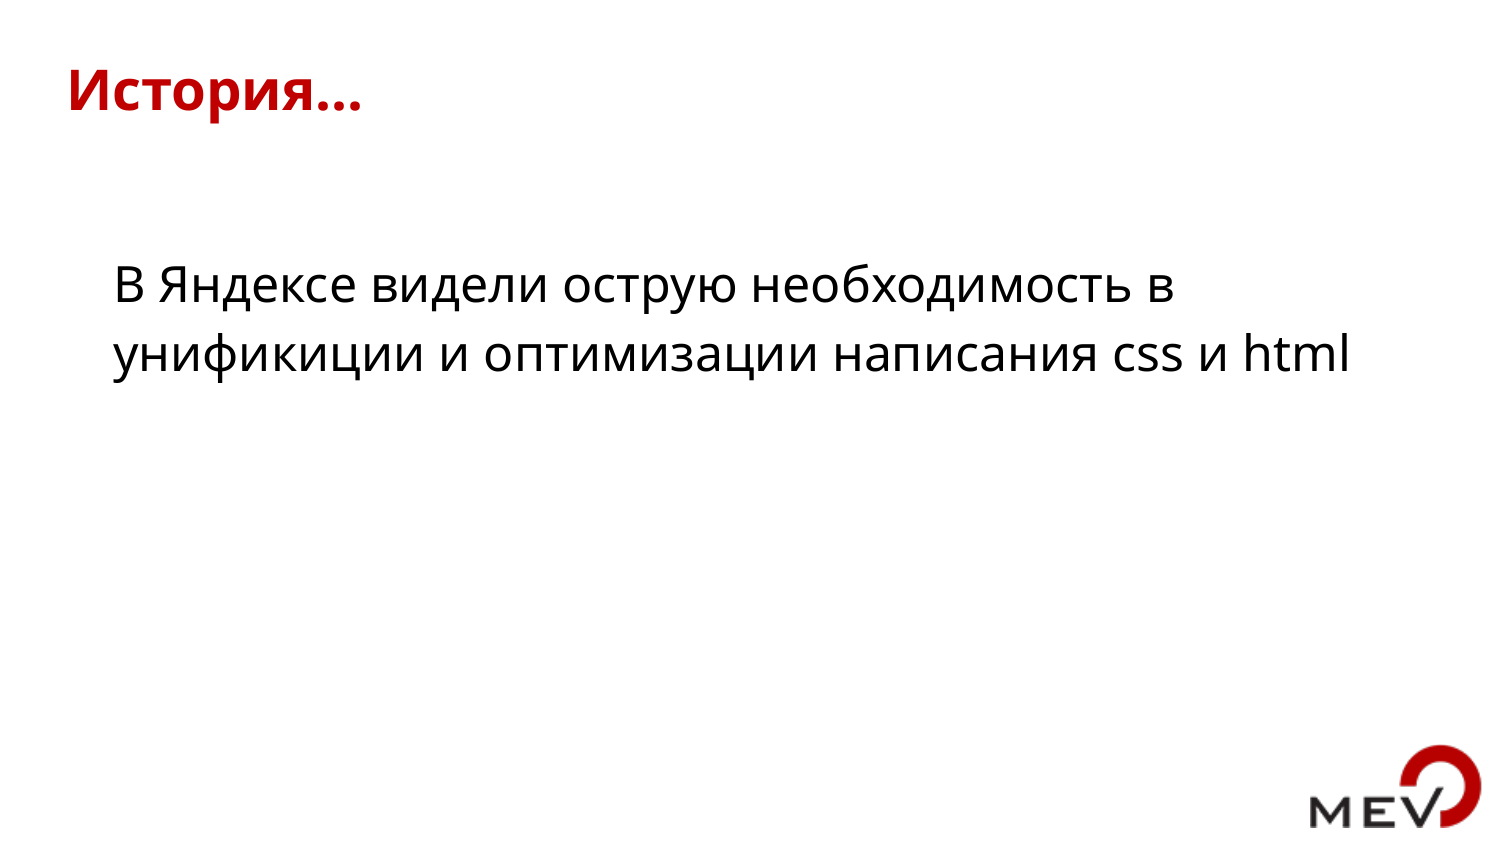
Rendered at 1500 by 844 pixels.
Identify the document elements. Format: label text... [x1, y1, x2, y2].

title В Яндексе видели острую необходимость в унификиции и оптимизации написания сss и html [98, 228, 1387, 747]
picture [1310, 744, 1483, 828]
title История... [51, 39, 1449, 168]
